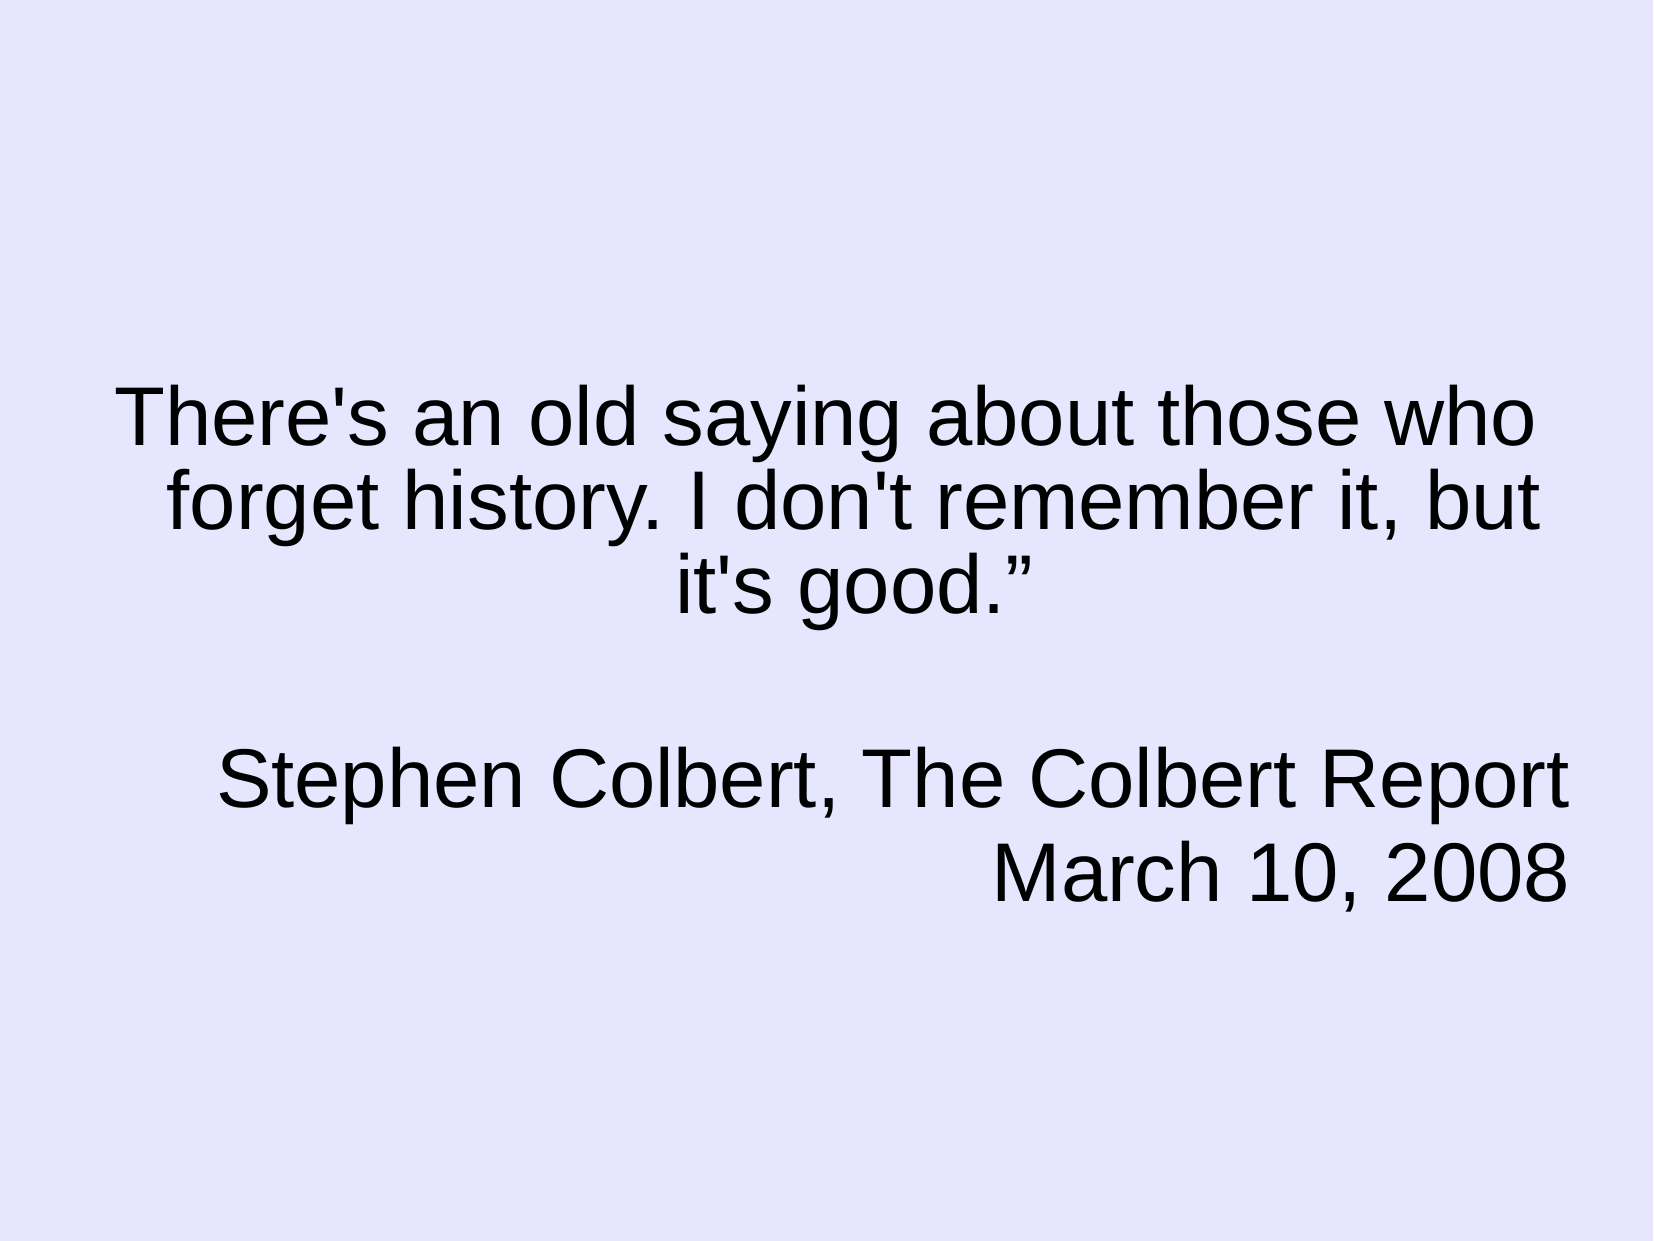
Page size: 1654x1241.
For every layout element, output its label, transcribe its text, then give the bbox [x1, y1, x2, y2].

list There's an old saying about those who forget history. I don't remember it, but it's good.” Stephen Colbert, The Colbert Report March 10, 2008 [82, 378, 1571, 1198]
